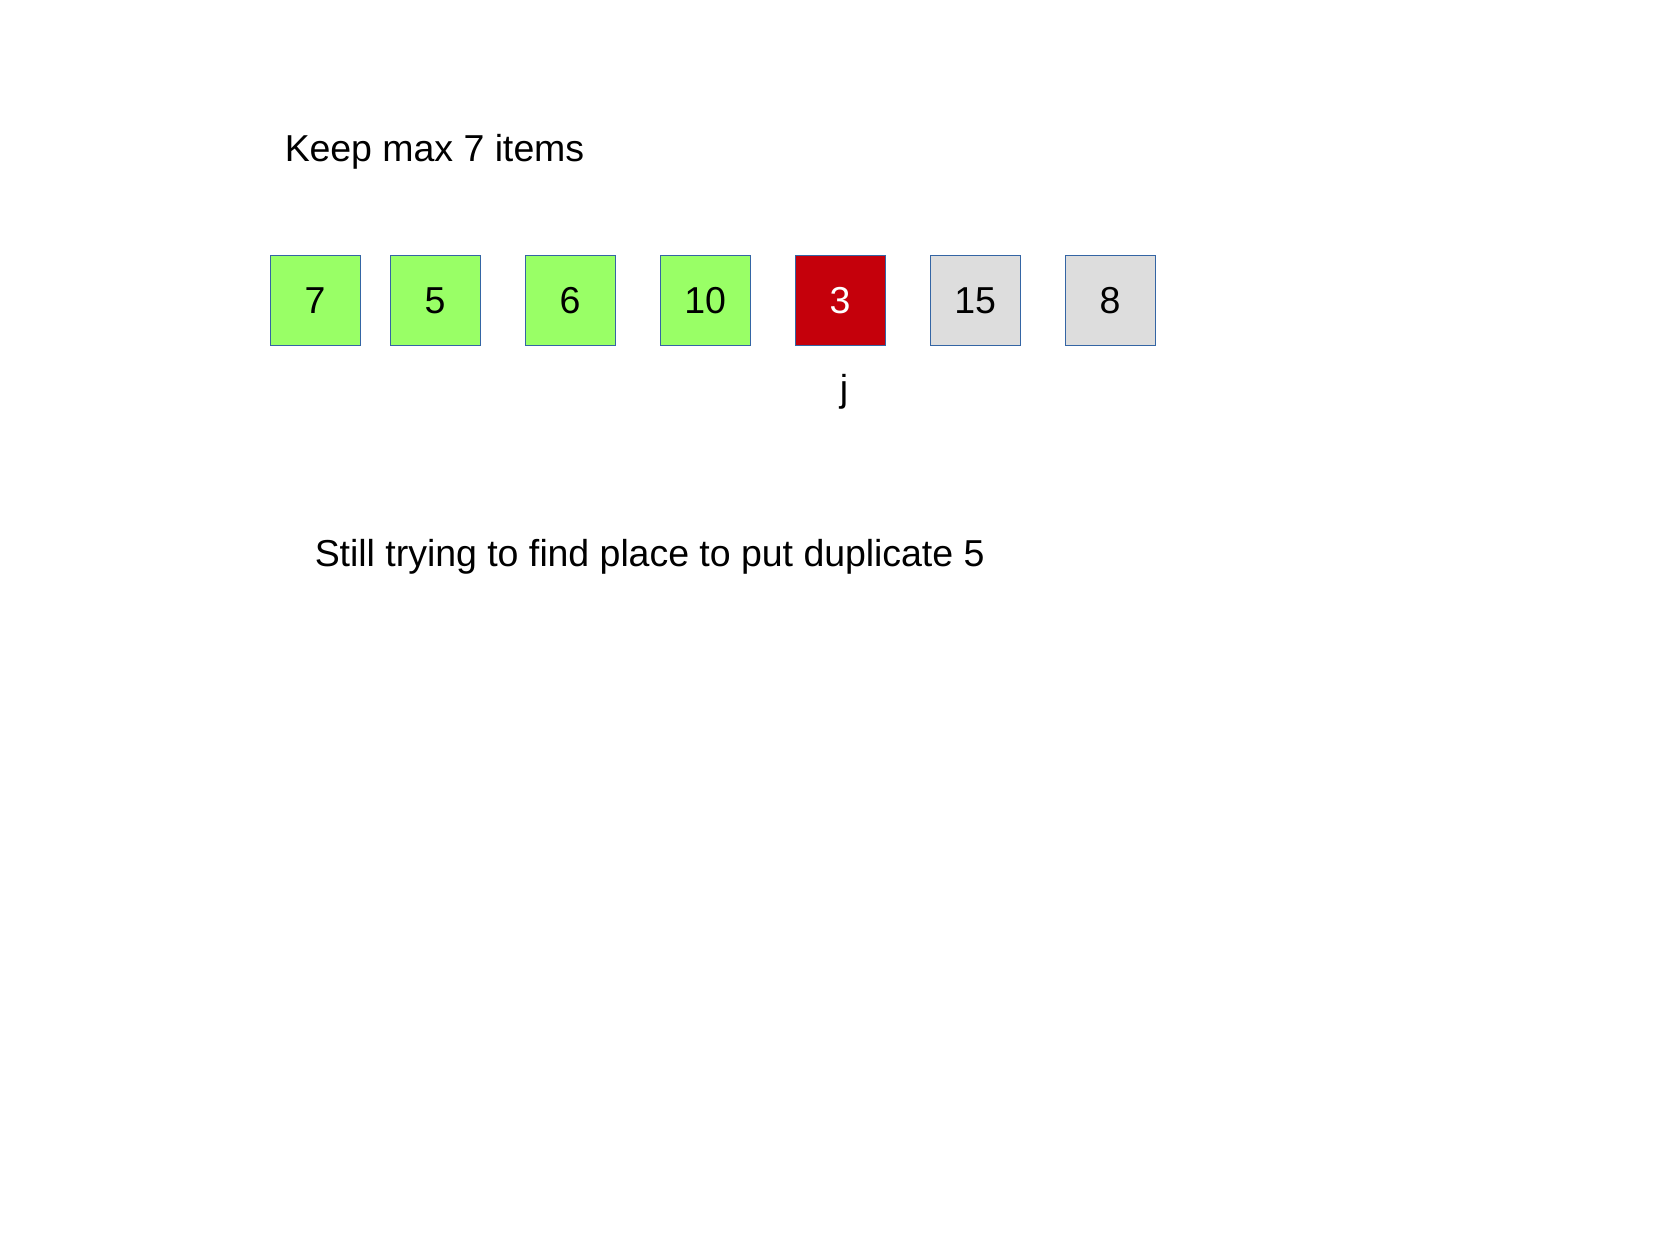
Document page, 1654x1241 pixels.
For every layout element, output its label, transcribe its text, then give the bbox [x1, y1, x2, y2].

text_box Keep max 7 items [270, 120, 600, 177]
text_box 5 [390, 255, 481, 346]
text_box 6 [525, 255, 616, 346]
text_box 15 [930, 255, 1021, 346]
text_box 8 [1065, 255, 1156, 346]
text_box Still trying to find place to put duplicate 5 [300, 525, 1000, 582]
text_box 10 [660, 255, 751, 346]
text_box j [825, 360, 863, 417]
text_box 3 [795, 255, 886, 346]
text_box 7 [270, 255, 361, 346]
